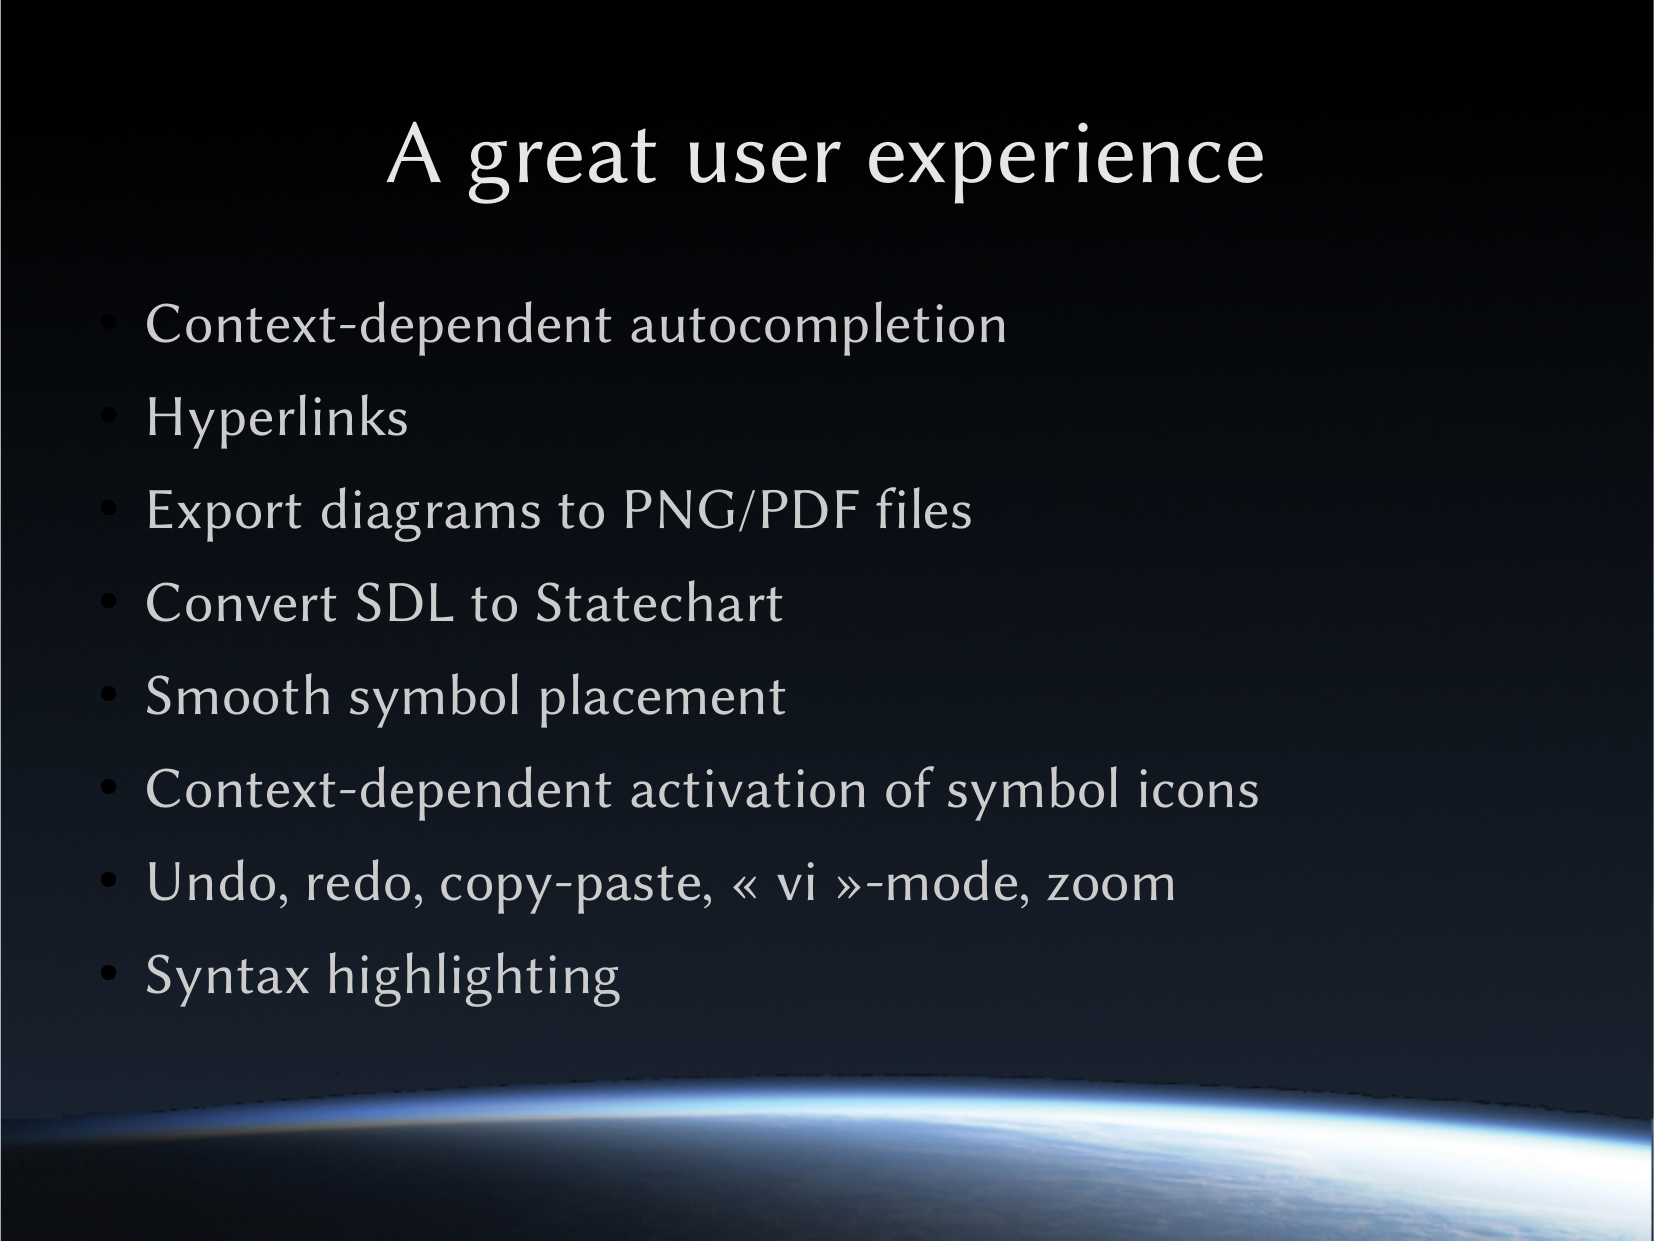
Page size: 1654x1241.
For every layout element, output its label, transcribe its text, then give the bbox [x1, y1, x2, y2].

list Context-dependent autocompletion Hyperlinks Export diagrams to PNG/PDF files Convert SDL to Statechart Smooth symbol placement Context-dependent activation of symbol icons Undo, redo, copy-paste, « vi »-mode, zoom Syntax highlighting [82, 290, 1538, 1010]
title A great user experience [82, 49, 1571, 257]
picture [0, 0, 1654, 1241]
